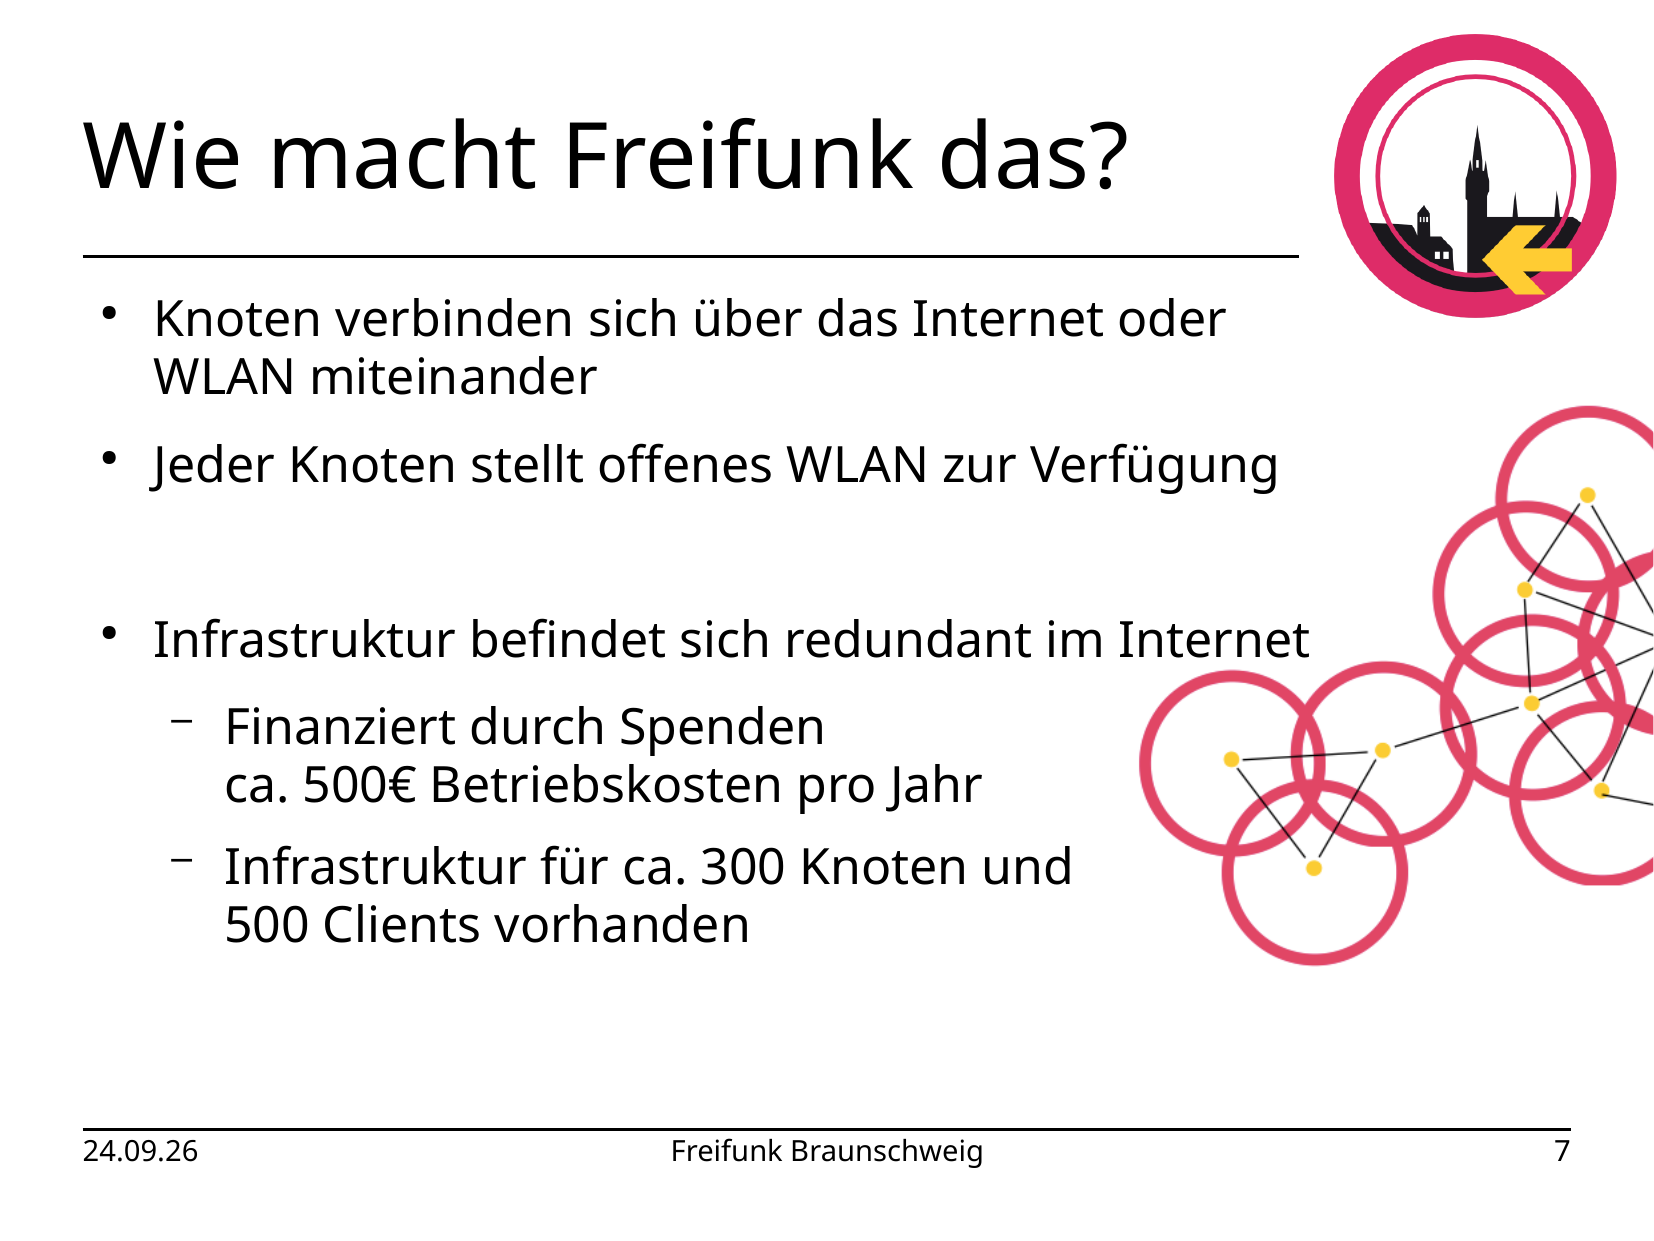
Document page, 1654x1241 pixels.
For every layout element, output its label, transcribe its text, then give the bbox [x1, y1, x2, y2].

list Knoten verbinden sich über das Internet oder WLAN miteinander Jeder Knoten stellt offenes WLAN zur Verfügung Infrastruktur befindet sich redundant im Internet Finanziert durch Spenden ca. 500€ Betriebskosten pro Jahr Infrastruktur für ca. 300 Knoten und 500 Clients vorhanden [82, 290, 1538, 1010]
picture [1331, 32, 1619, 319]
picture [1086, 366, 1654, 1120]
title Wie macht Freifunk das? [82, 49, 1300, 257]
